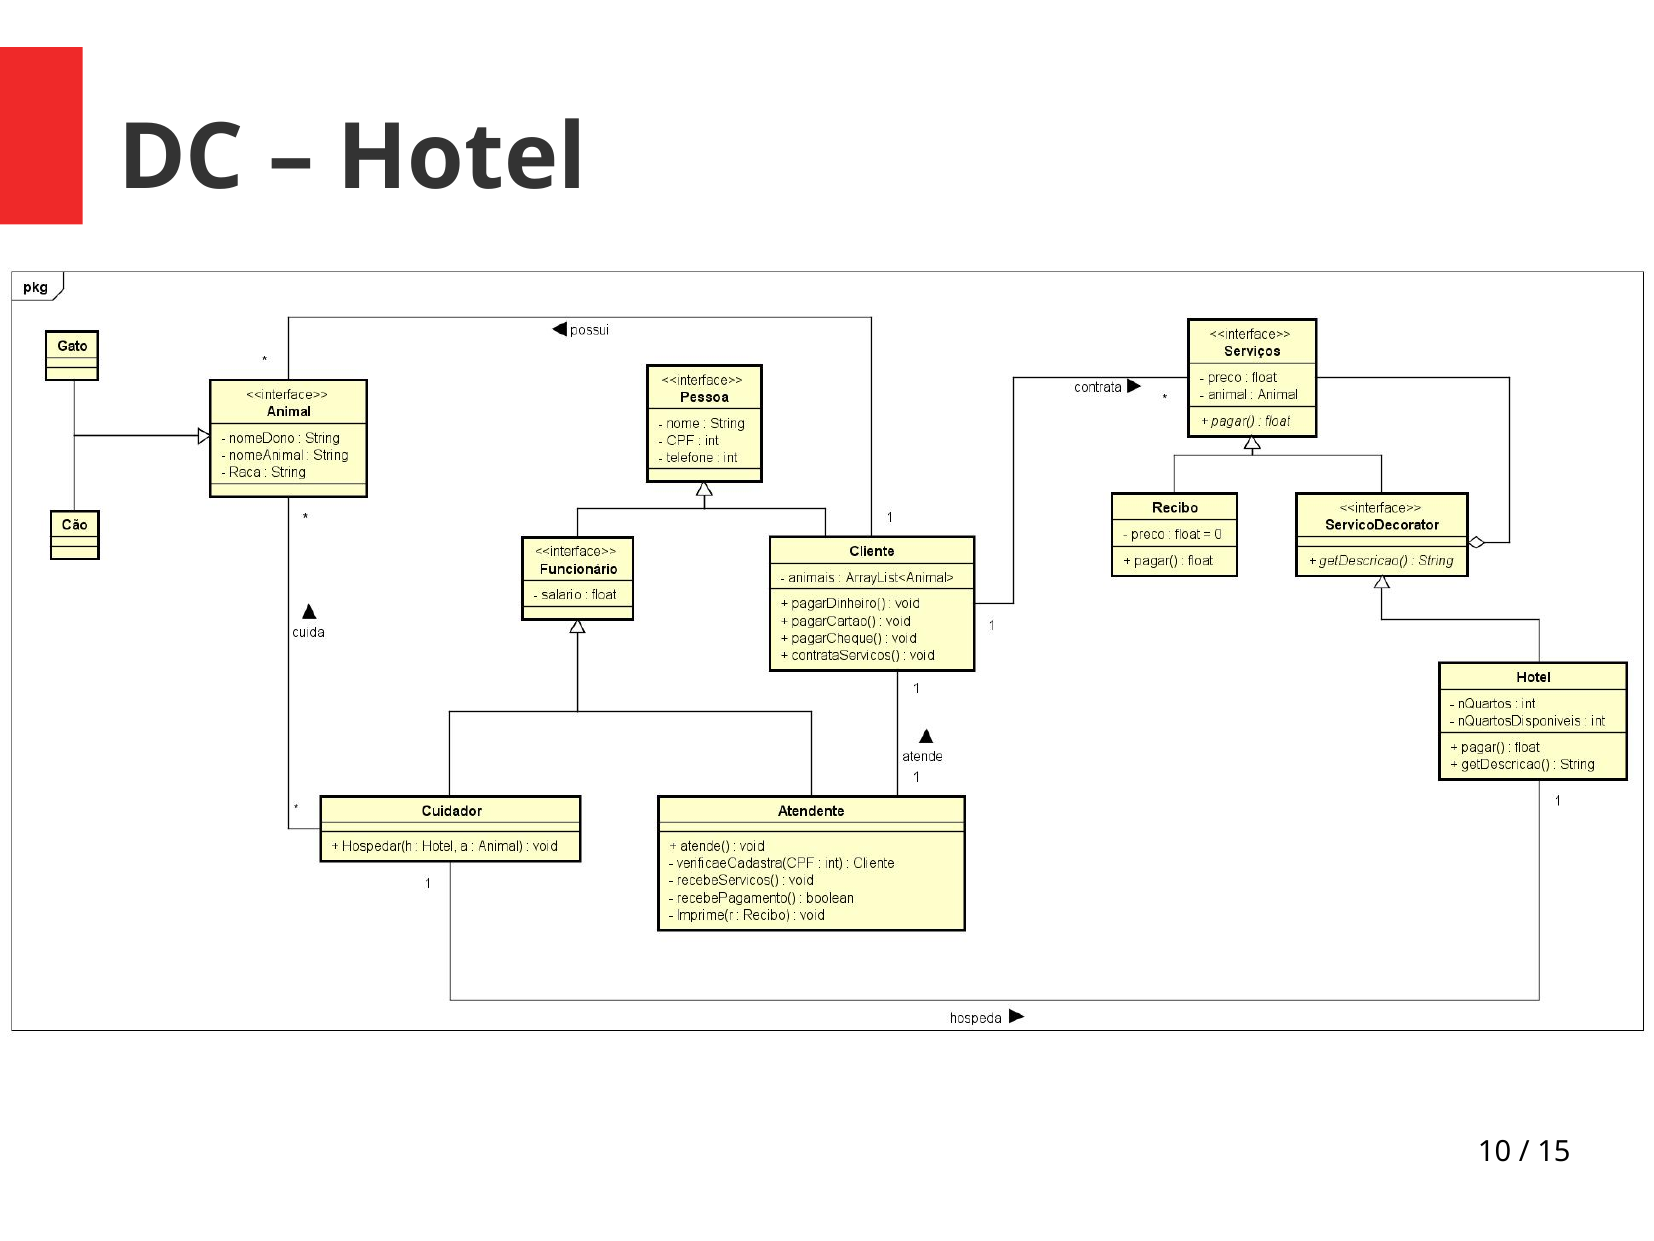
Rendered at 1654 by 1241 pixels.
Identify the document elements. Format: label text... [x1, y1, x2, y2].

picture [0, 260, 1654, 1041]
title DC – Hotel [118, 49, 1571, 257]
